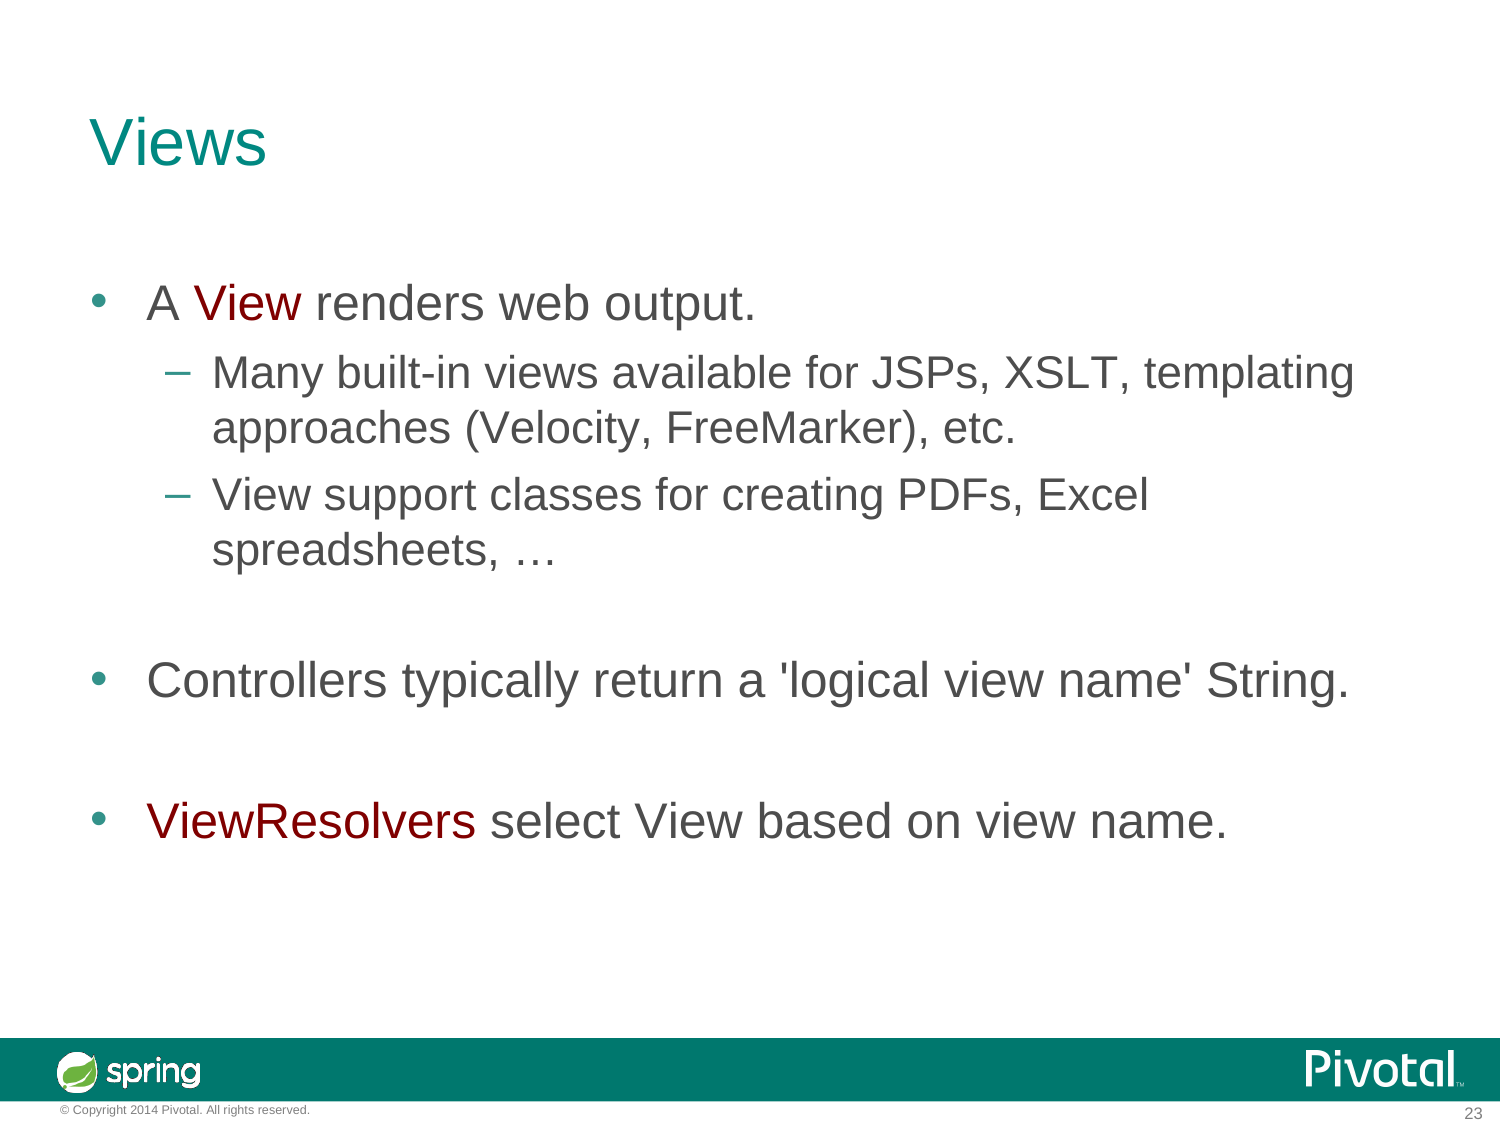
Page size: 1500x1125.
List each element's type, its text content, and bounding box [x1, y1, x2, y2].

picture [32, 1041, 210, 1103]
title Views [75, 44, 1426, 233]
picture [1306, 1050, 1464, 1087]
list A View renders web output. Many built-in views available for JSPs, XSLT, templating approaches (Velocity, FreeMarker), etc. View support classes for creating PDFs, Excel spreadsheets, … Controllers typically return a 'logical view name' String. ViewResolvers select View based on view name. [75, 262, 1426, 1005]
